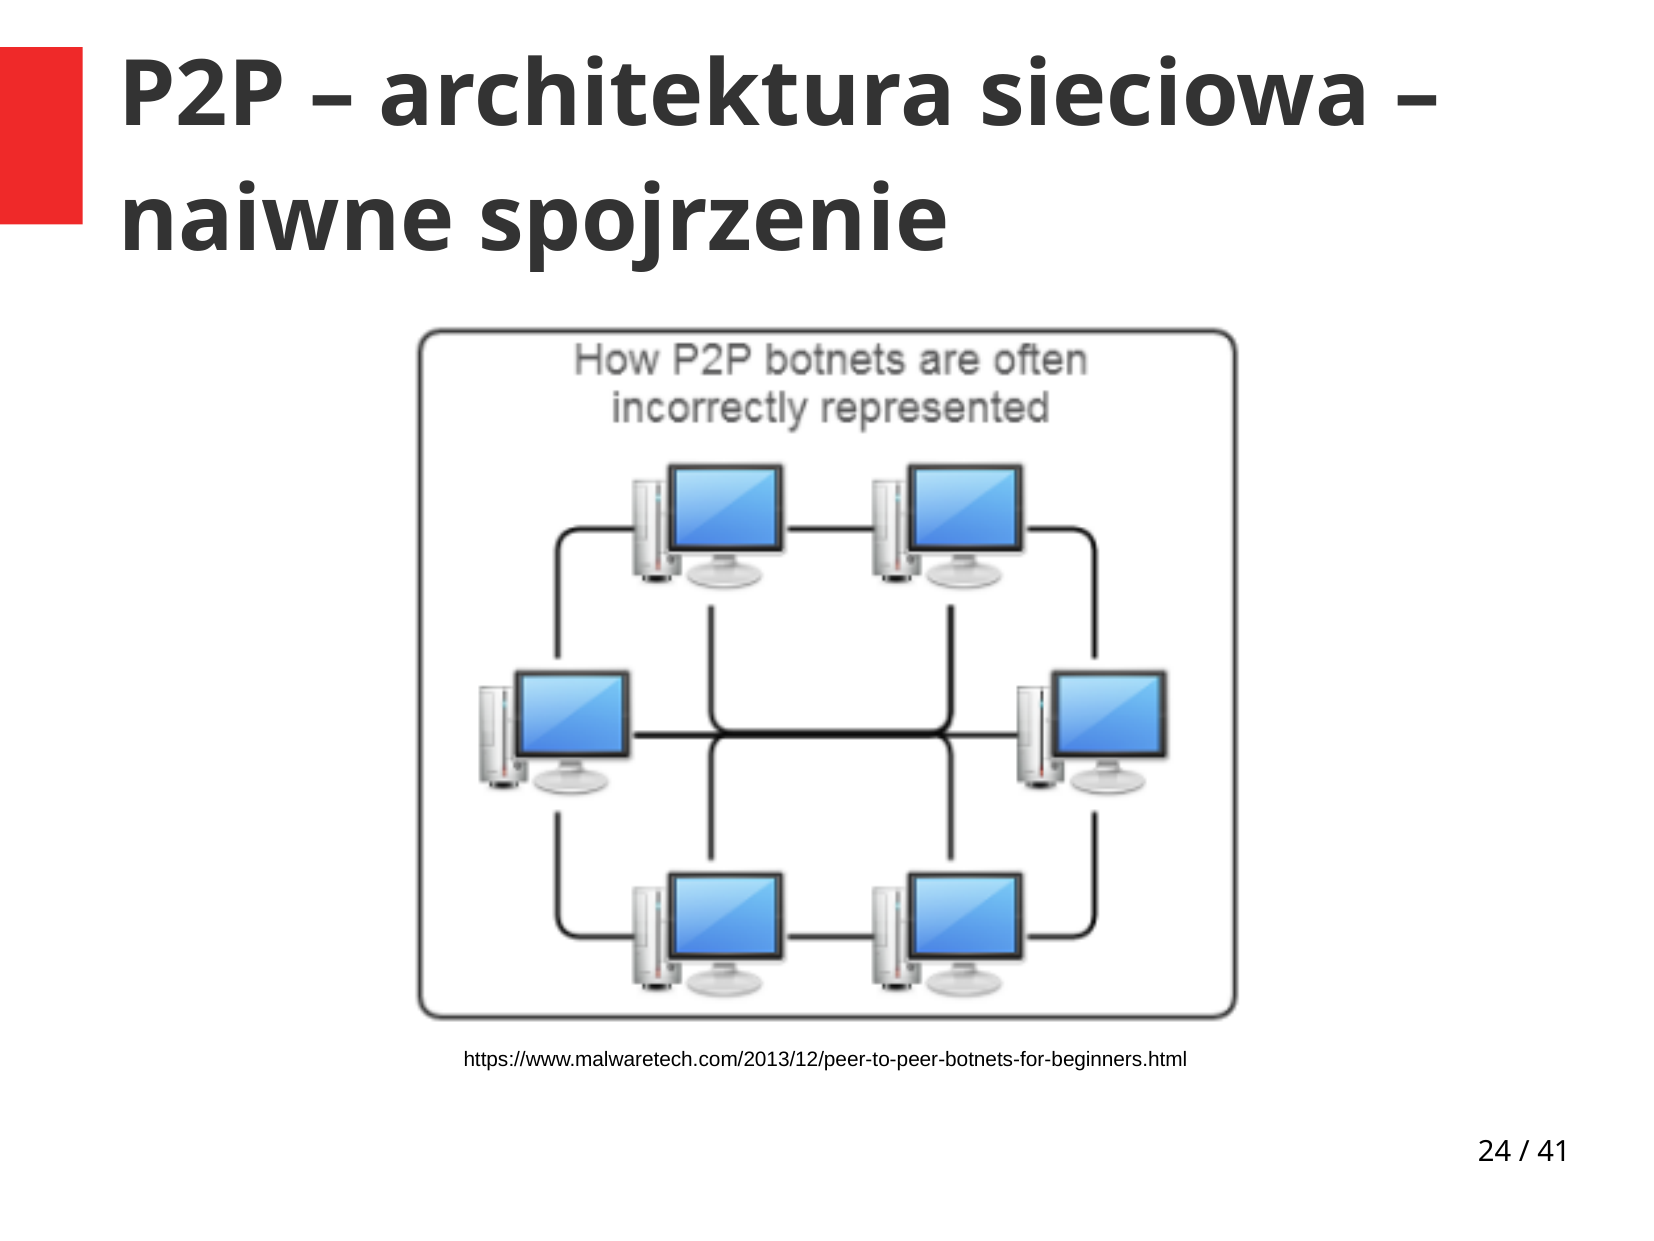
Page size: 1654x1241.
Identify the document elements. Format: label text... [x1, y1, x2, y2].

title P2P – architektura sieciowa – naiwne spojrzenie [118, 45, 1571, 260]
picture [398, 315, 1255, 1035]
text_box https://www.malwaretech.com/2013/12/peer-to-peer-botnets-for-beginners.html [448, 1040, 1654, 1075]
